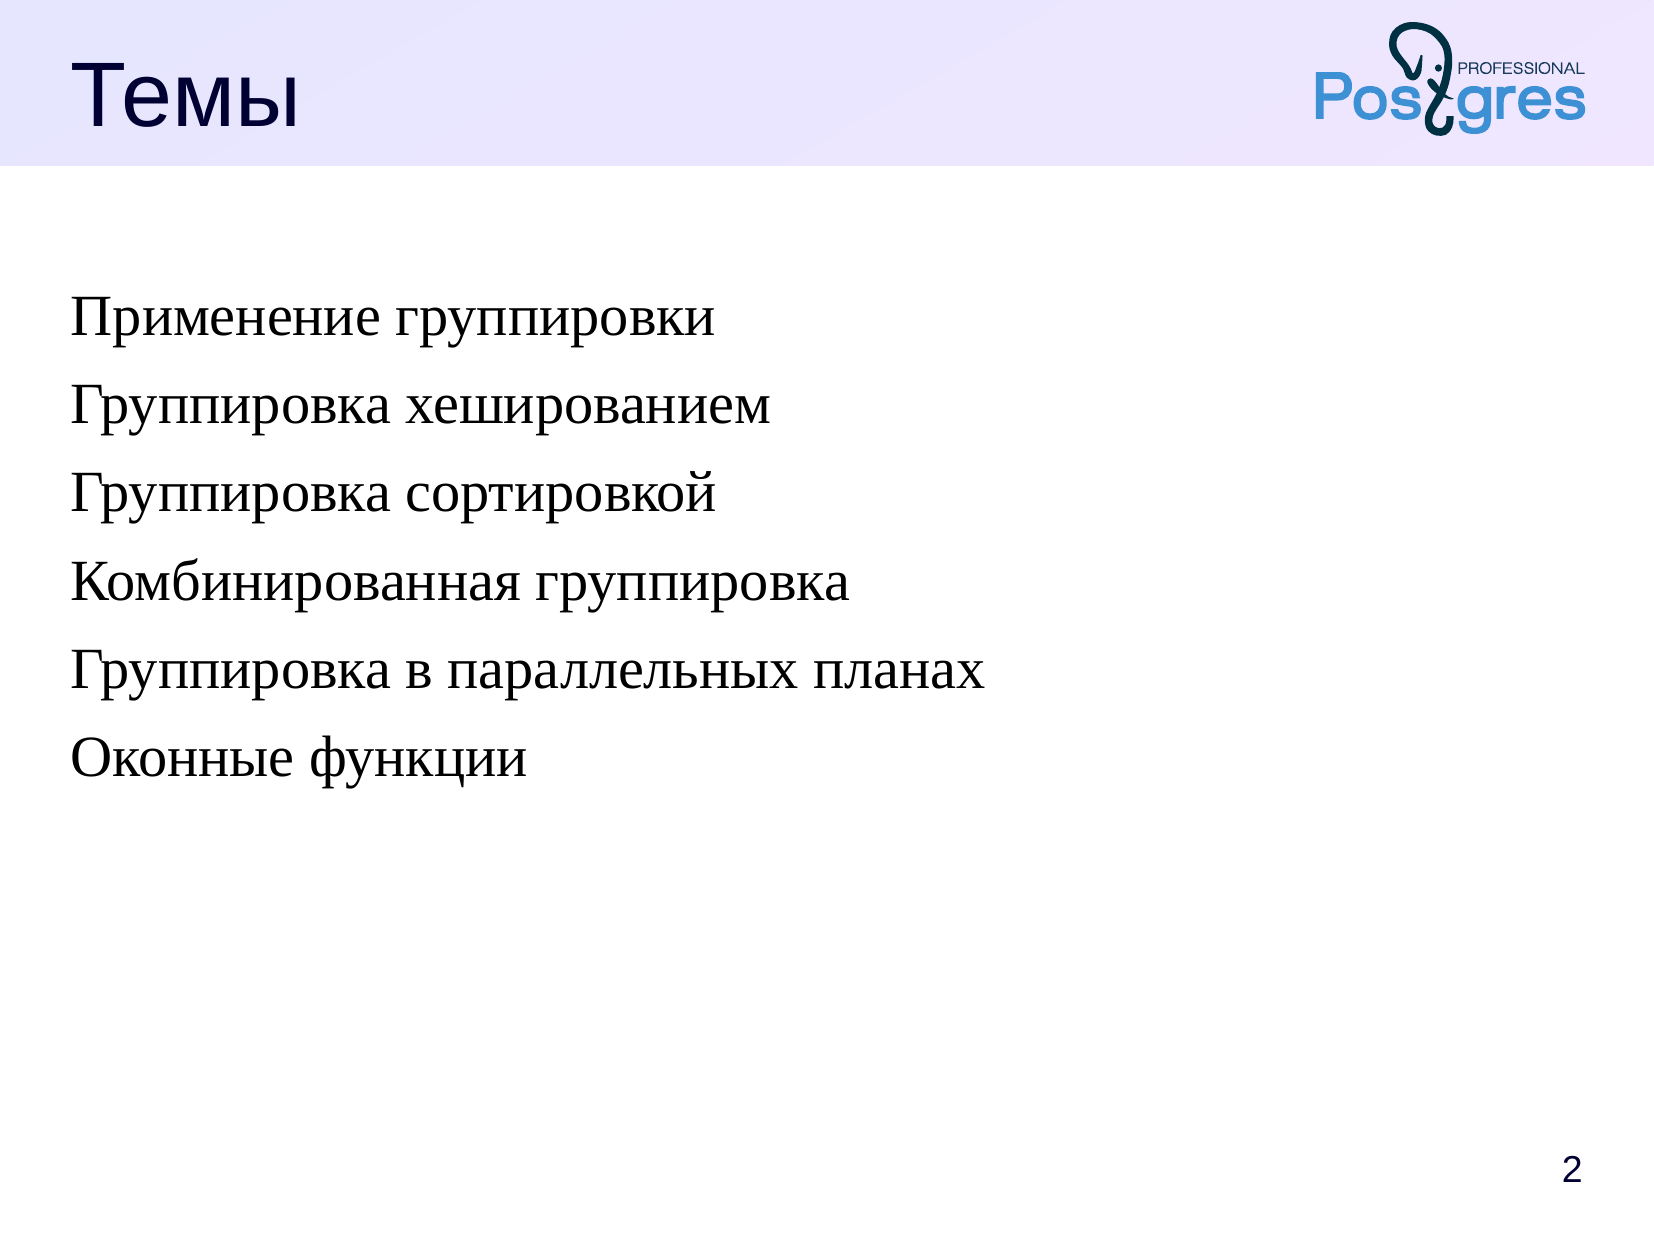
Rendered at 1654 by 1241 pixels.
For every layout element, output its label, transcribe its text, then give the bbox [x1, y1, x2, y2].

title Темы [70, 43, 1241, 147]
list Применение группировки Группировка хешированием Группировка сортировкой Комбинированная группировка Группировка в параллельных планах Оконные функции [70, 283, 1583, 1141]
